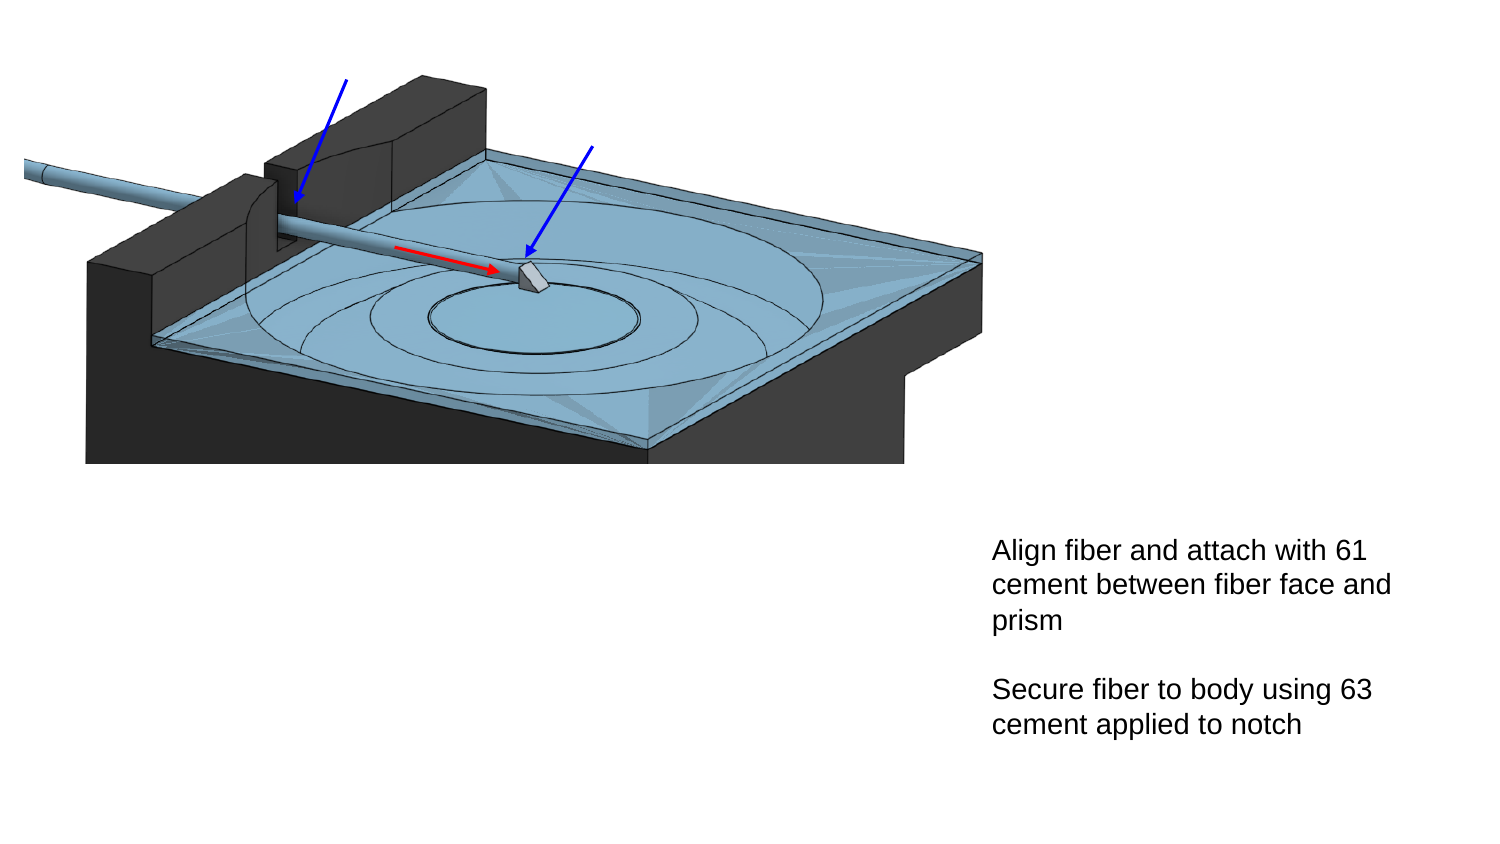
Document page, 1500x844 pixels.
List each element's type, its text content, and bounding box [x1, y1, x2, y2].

text_box Align fiber and attach with 61 cement between fiber face and prism Secure fiber to body using 63 cement applied to notch [976, 515, 1466, 756]
picture [24, 24, 1000, 464]
